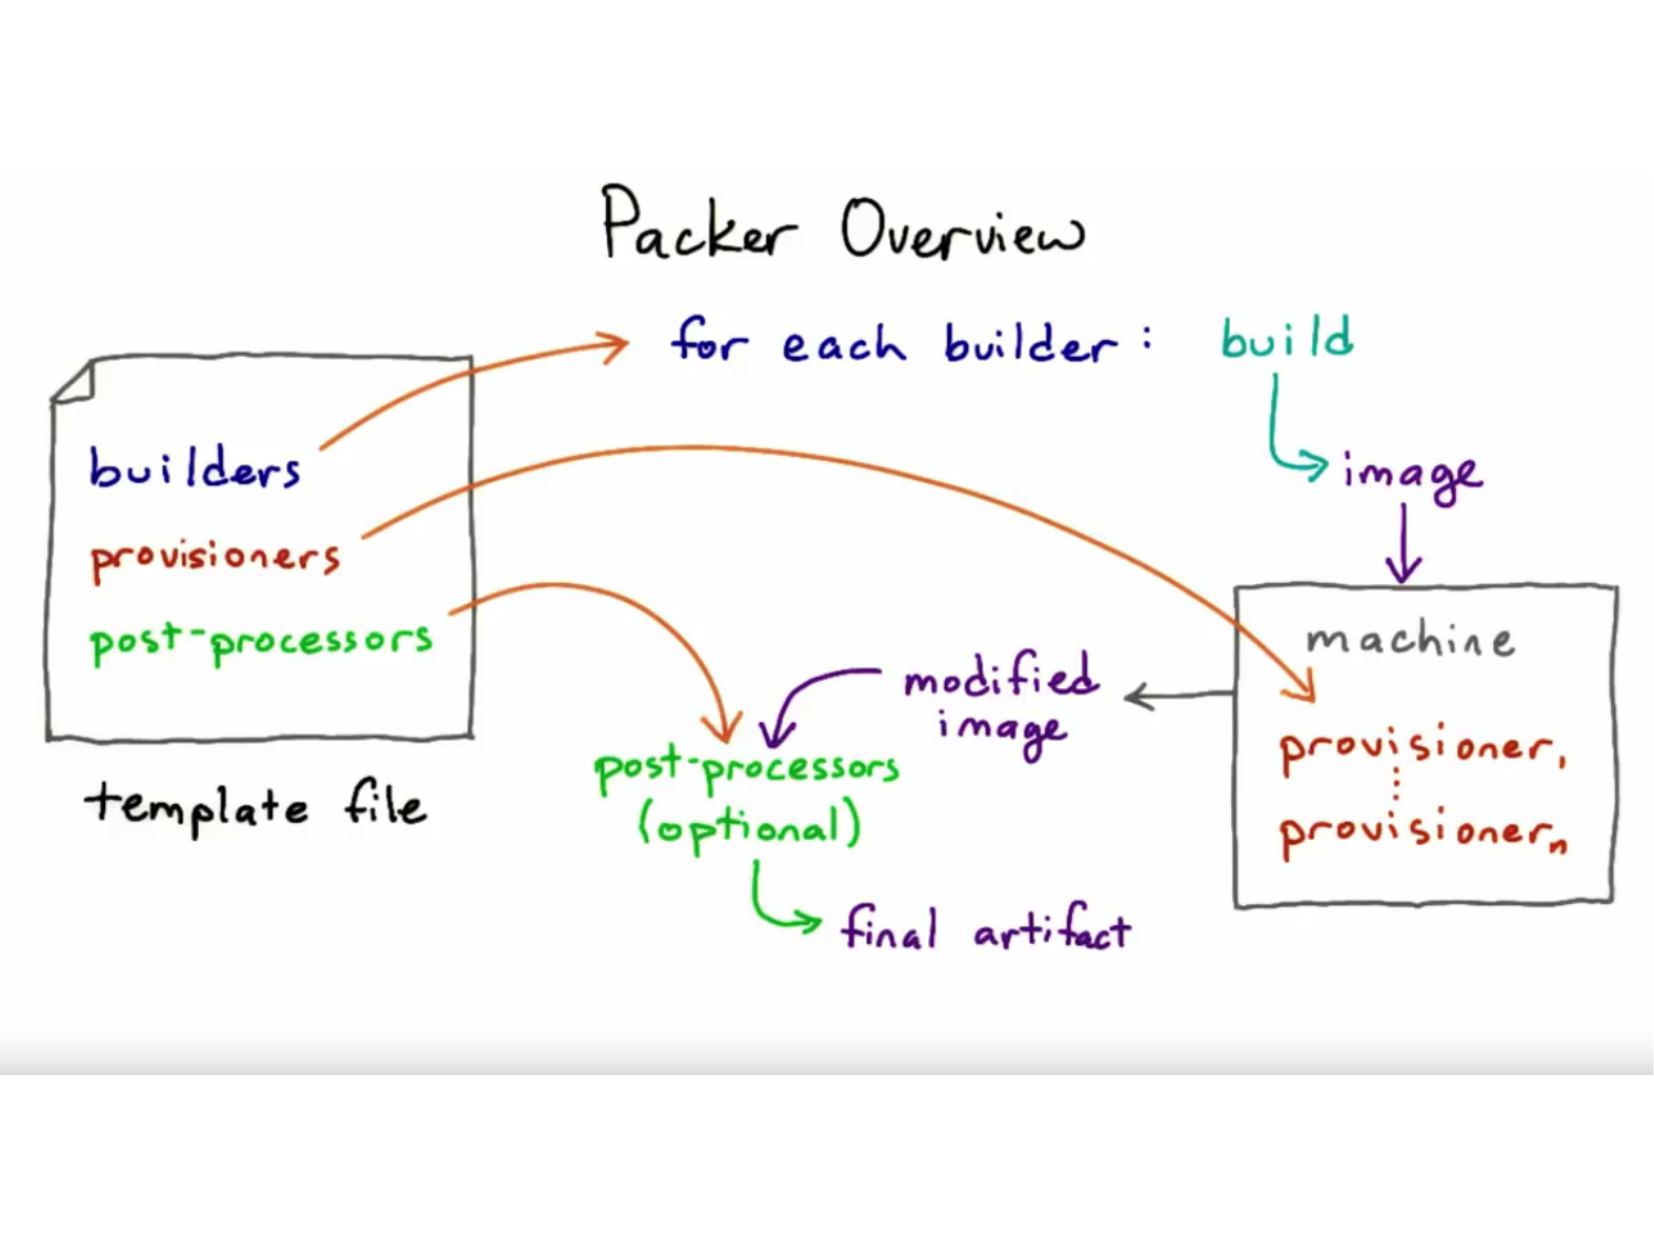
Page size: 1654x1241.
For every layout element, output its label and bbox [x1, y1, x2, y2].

picture [0, 172, 1654, 1075]
